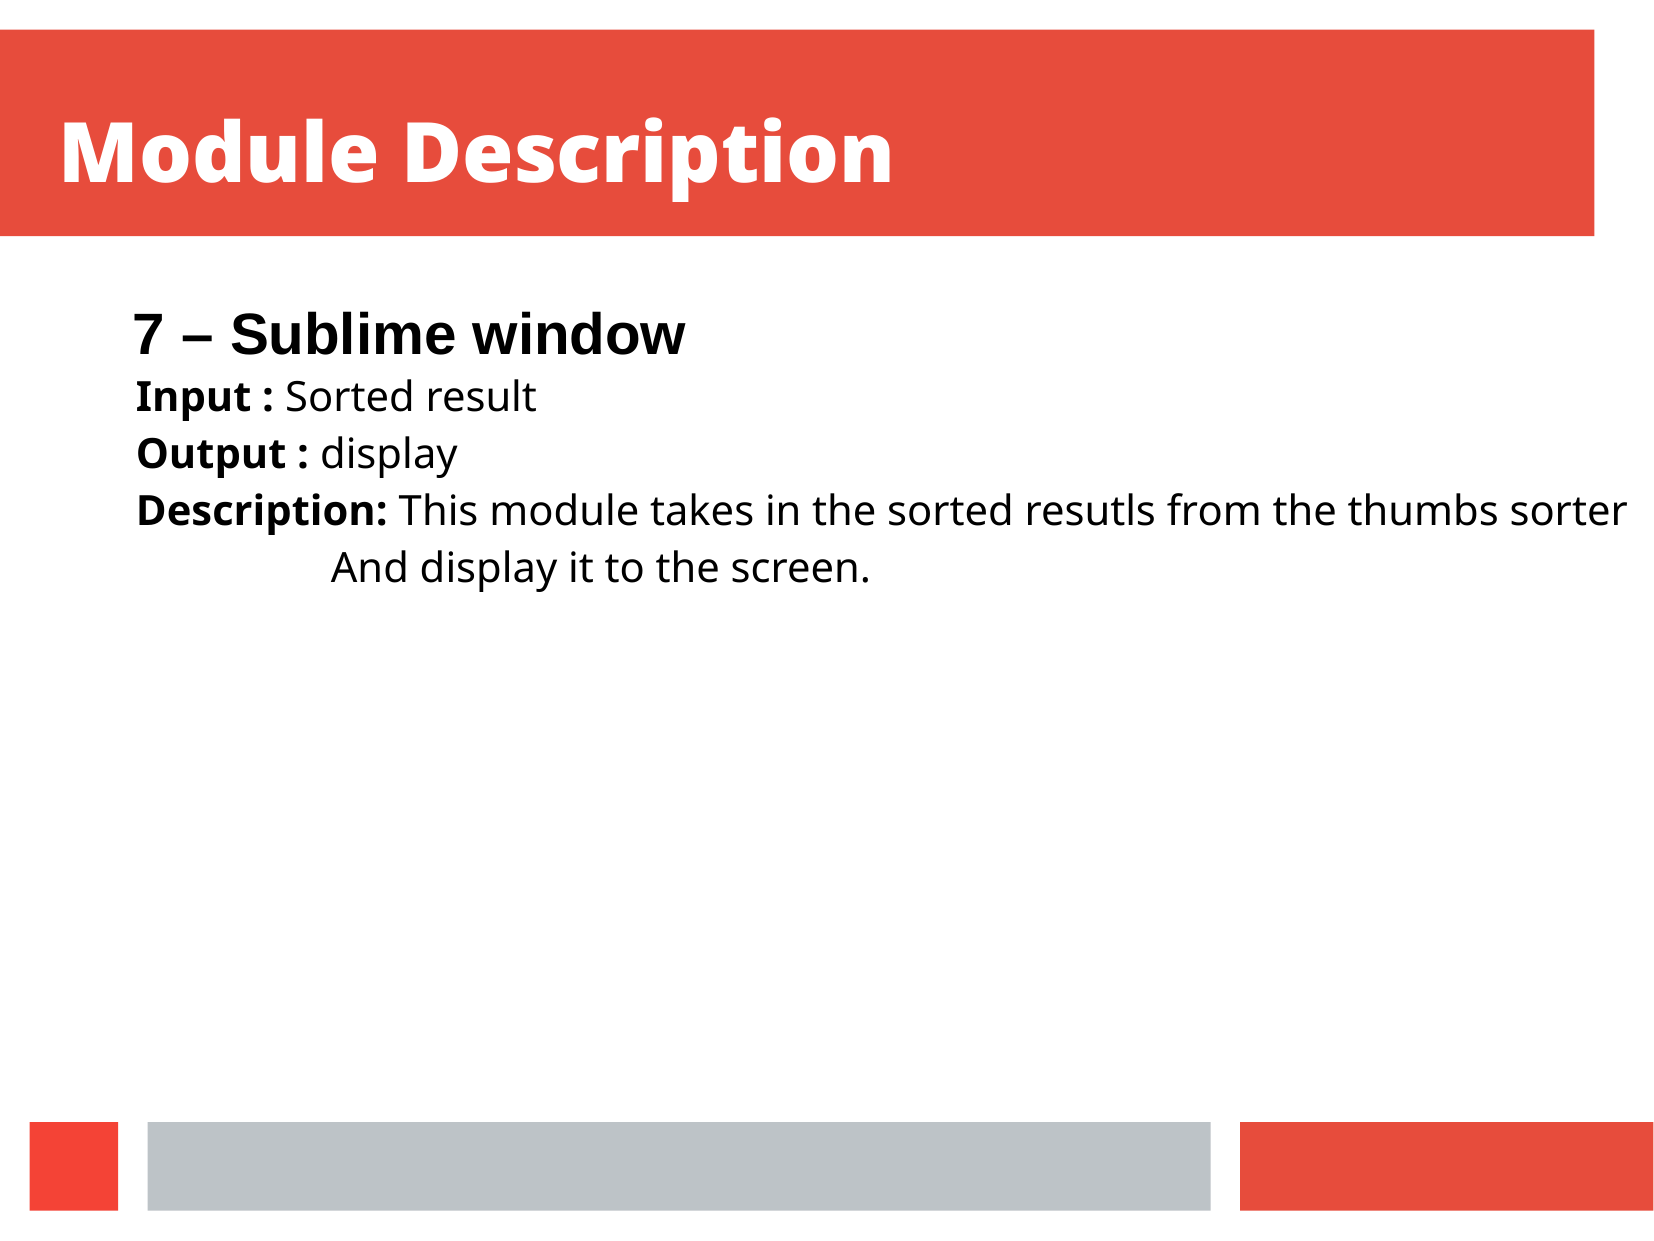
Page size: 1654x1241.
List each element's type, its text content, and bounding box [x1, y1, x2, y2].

title Module Description [59, 59, 1595, 207]
text_box 7 – Sublime window Input : Sorted result Output : display Description: This module takes in the sorted resutls from the thumbs sorter And display it to the screen. [47, 294, 1626, 614]
